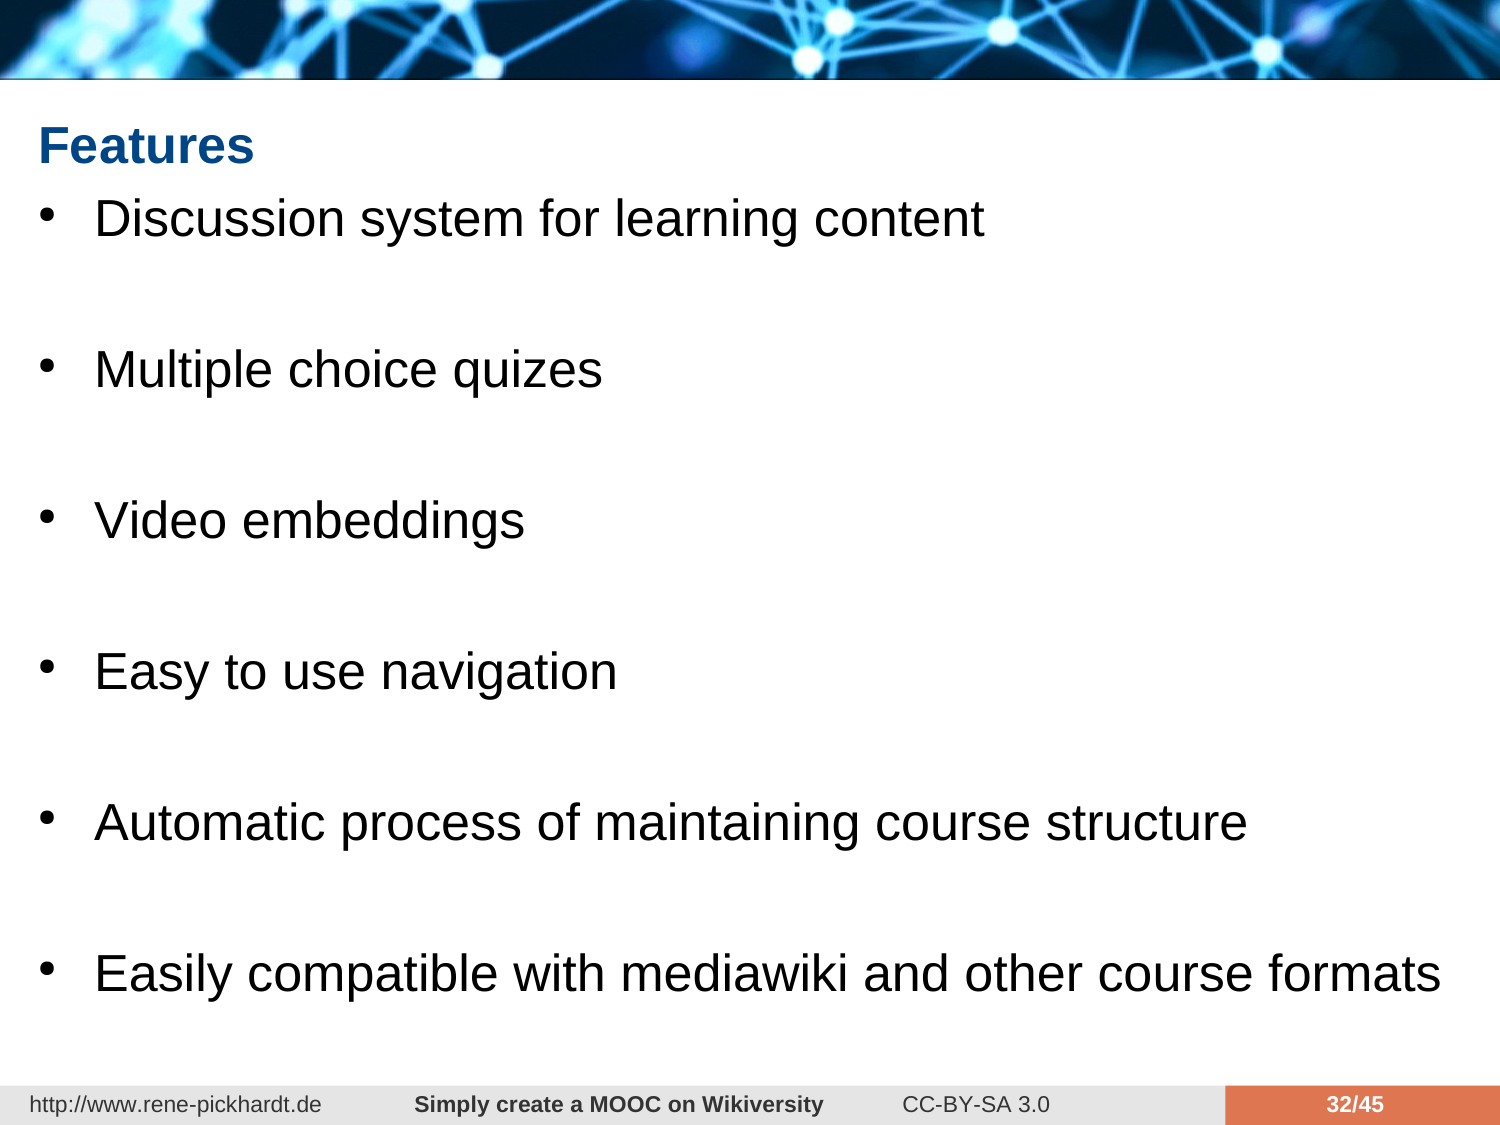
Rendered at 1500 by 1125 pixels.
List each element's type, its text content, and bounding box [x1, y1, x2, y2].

list Discussion system for learning content Multiple choice quizes Video embeddings Easy to use navigation Automatic process of maintaining course structure Easily compatible with mediawiki and other course formats [23, 177, 1483, 1078]
title Features [23, 112, 1500, 187]
picture [0, 0, 1500, 80]
